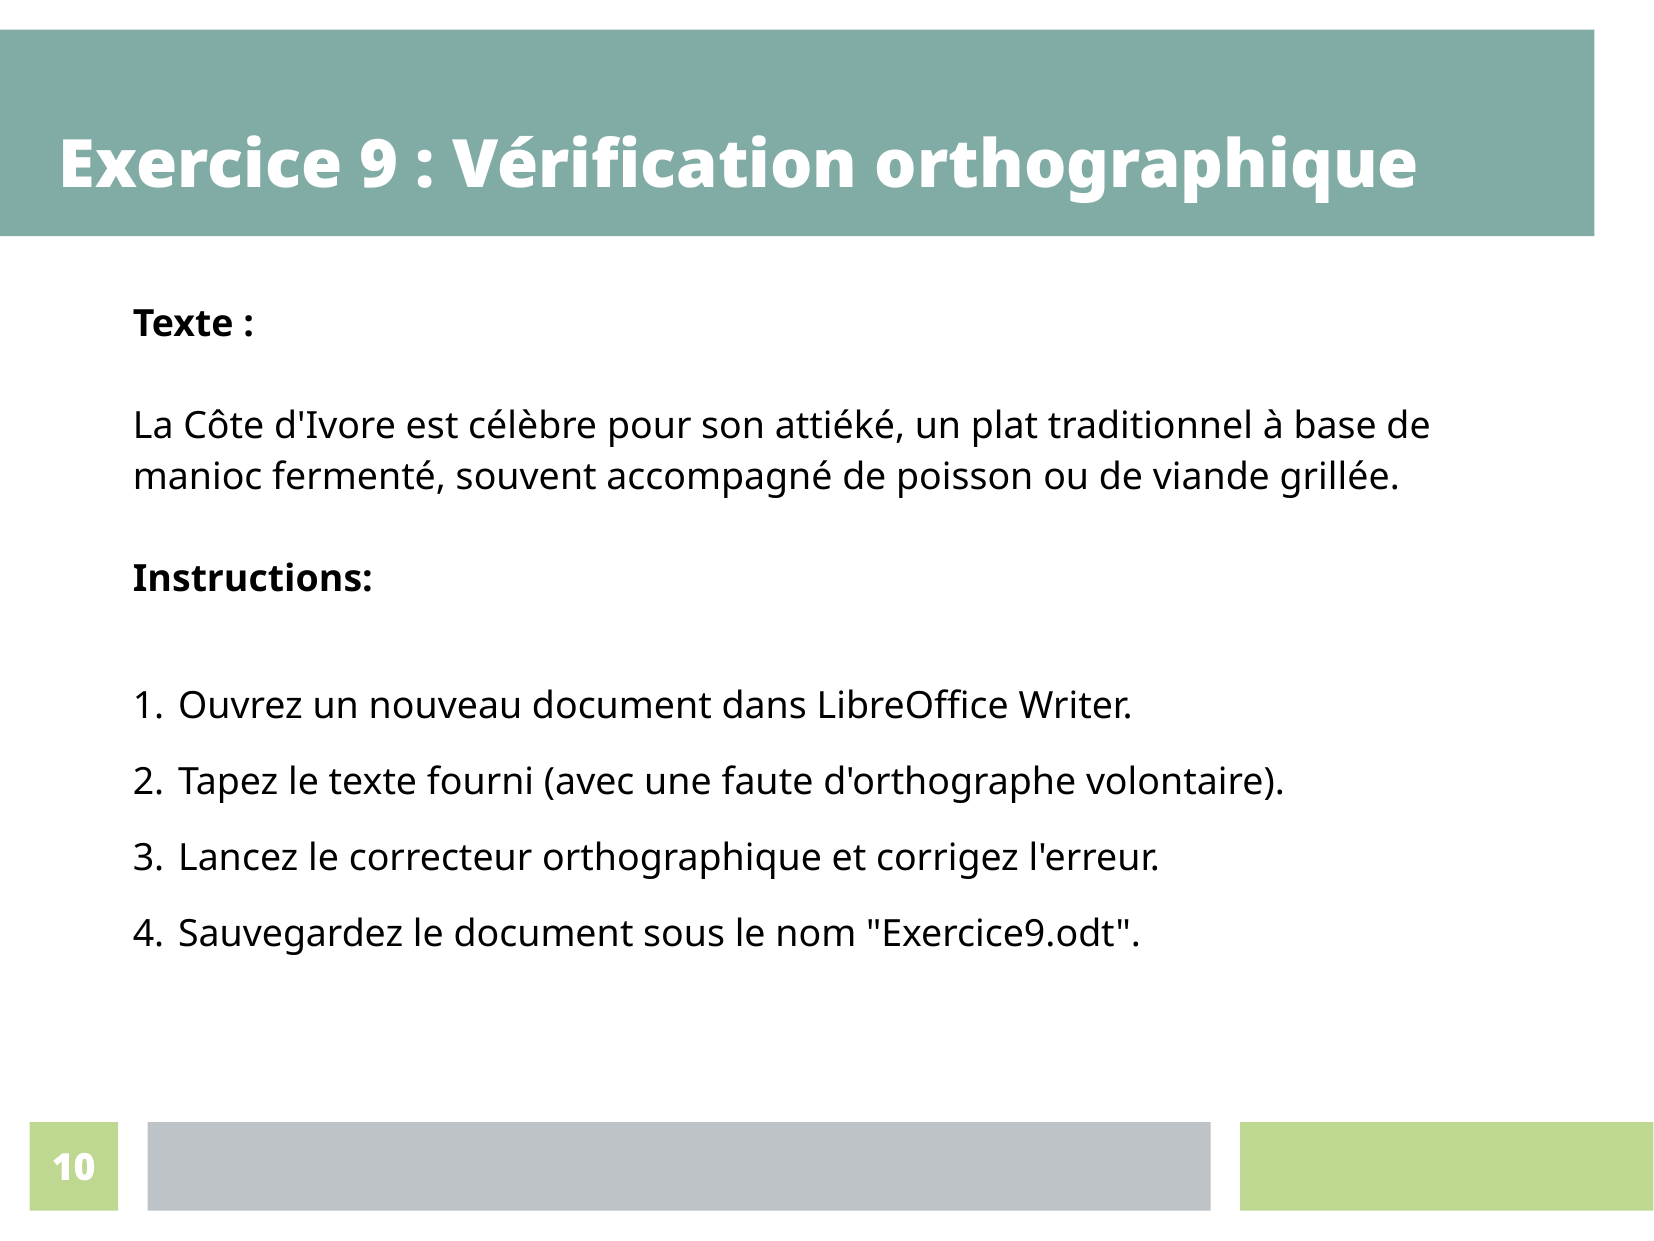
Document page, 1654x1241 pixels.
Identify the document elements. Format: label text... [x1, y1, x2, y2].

title Exercice 9 : Vérification orthographique [59, 59, 1595, 207]
text_box Texte : La Côte d'Ivore est célèbre pour son attiéké, un plat traditionnel à base de manioc fermenté, souvent accompagné de poisson ou de viande grillée. Instructions: Ouvrez un nouveau document dans LibreOffice Writer. Tapez le texte fourni (avec une faute d'orthographe volontaire). Lancez le correcteur orthographique et corrigez l'erreur. Sauvegardez le document sous le nom "Exercice9.odt". [118, 289, 1536, 1018]
